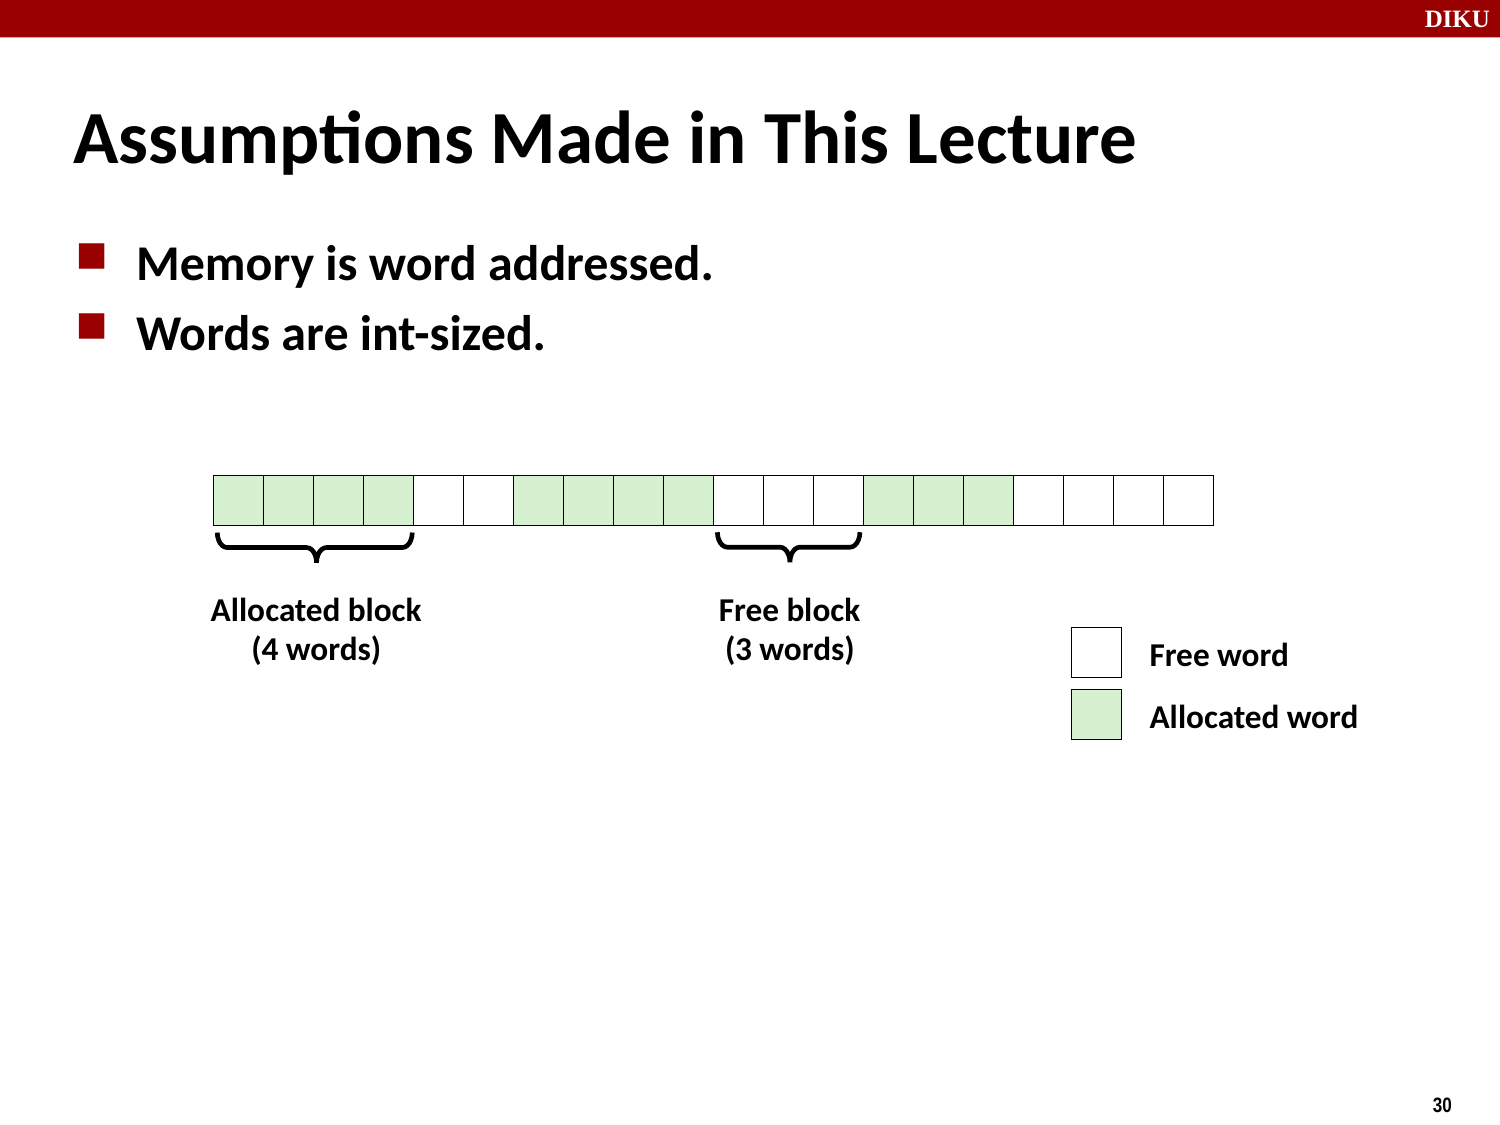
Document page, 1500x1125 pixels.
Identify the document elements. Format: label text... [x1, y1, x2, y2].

text_box Allocated word [1134, 689, 1374, 745]
text_box Free word [1134, 627, 1305, 683]
text_box Memory is word addressed. Words are int-sized. [65, 223, 1361, 1039]
text_box Assumptions Made in This Lecture [58, 71, 1304, 197]
text_box Allocated block (4 words) [195, 582, 437, 677]
text_box [213, 474, 1214, 525]
text_box [1071, 689, 1122, 740]
text_box Free block (3 words) [704, 582, 876, 677]
text_box [1071, 627, 1122, 677]
